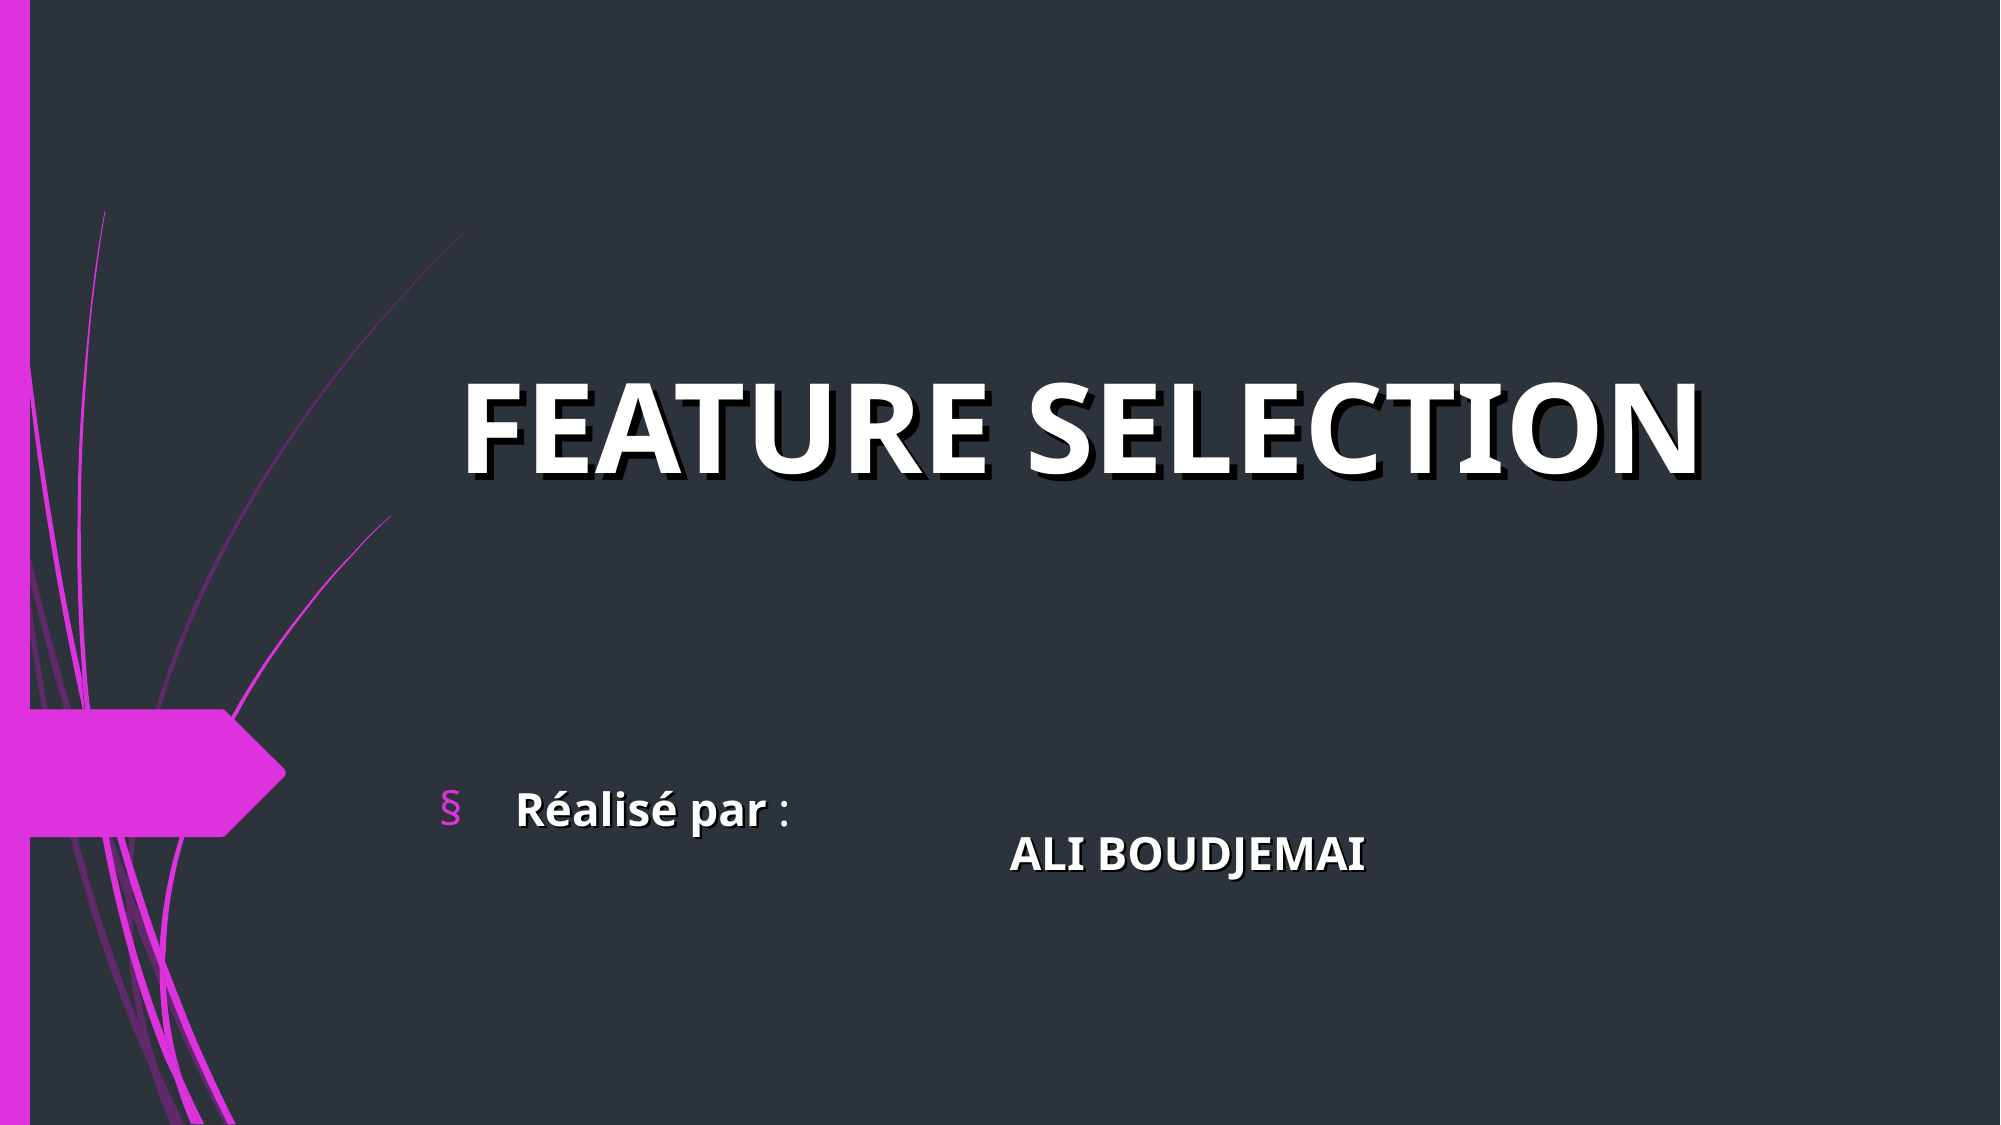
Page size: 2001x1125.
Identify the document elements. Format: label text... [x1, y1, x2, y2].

subtitle Réalisé par : ALI BOUDJEMAI [424, 783, 1888, 969]
title FEATURE SELECTION [442, 341, 1905, 494]
